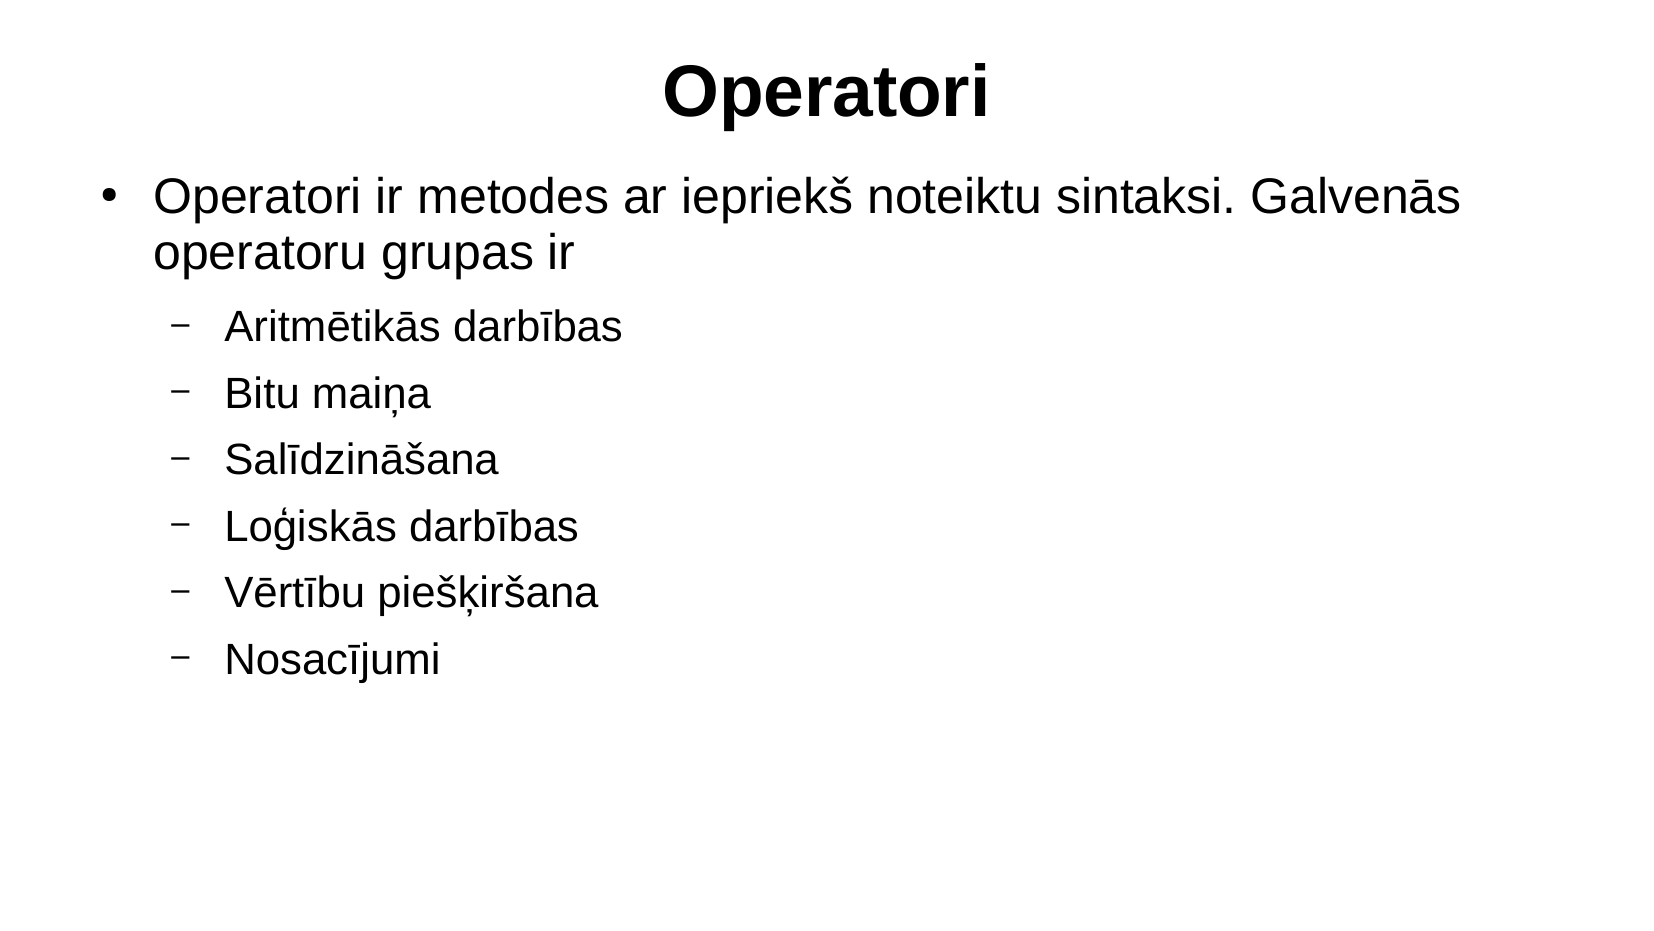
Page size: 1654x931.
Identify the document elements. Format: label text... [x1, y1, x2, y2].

list Operatori ir metodes ar iepriekš noteiktu sintaksi. Galvenās operatoru grupas ir Aritmētikās darbības Bitu maiņa Salīdzināšana Loģiskās darbības Vērtību piešķiršana Nosacījumi [82, 168, 1538, 889]
title Operatori [82, 37, 1571, 147]
